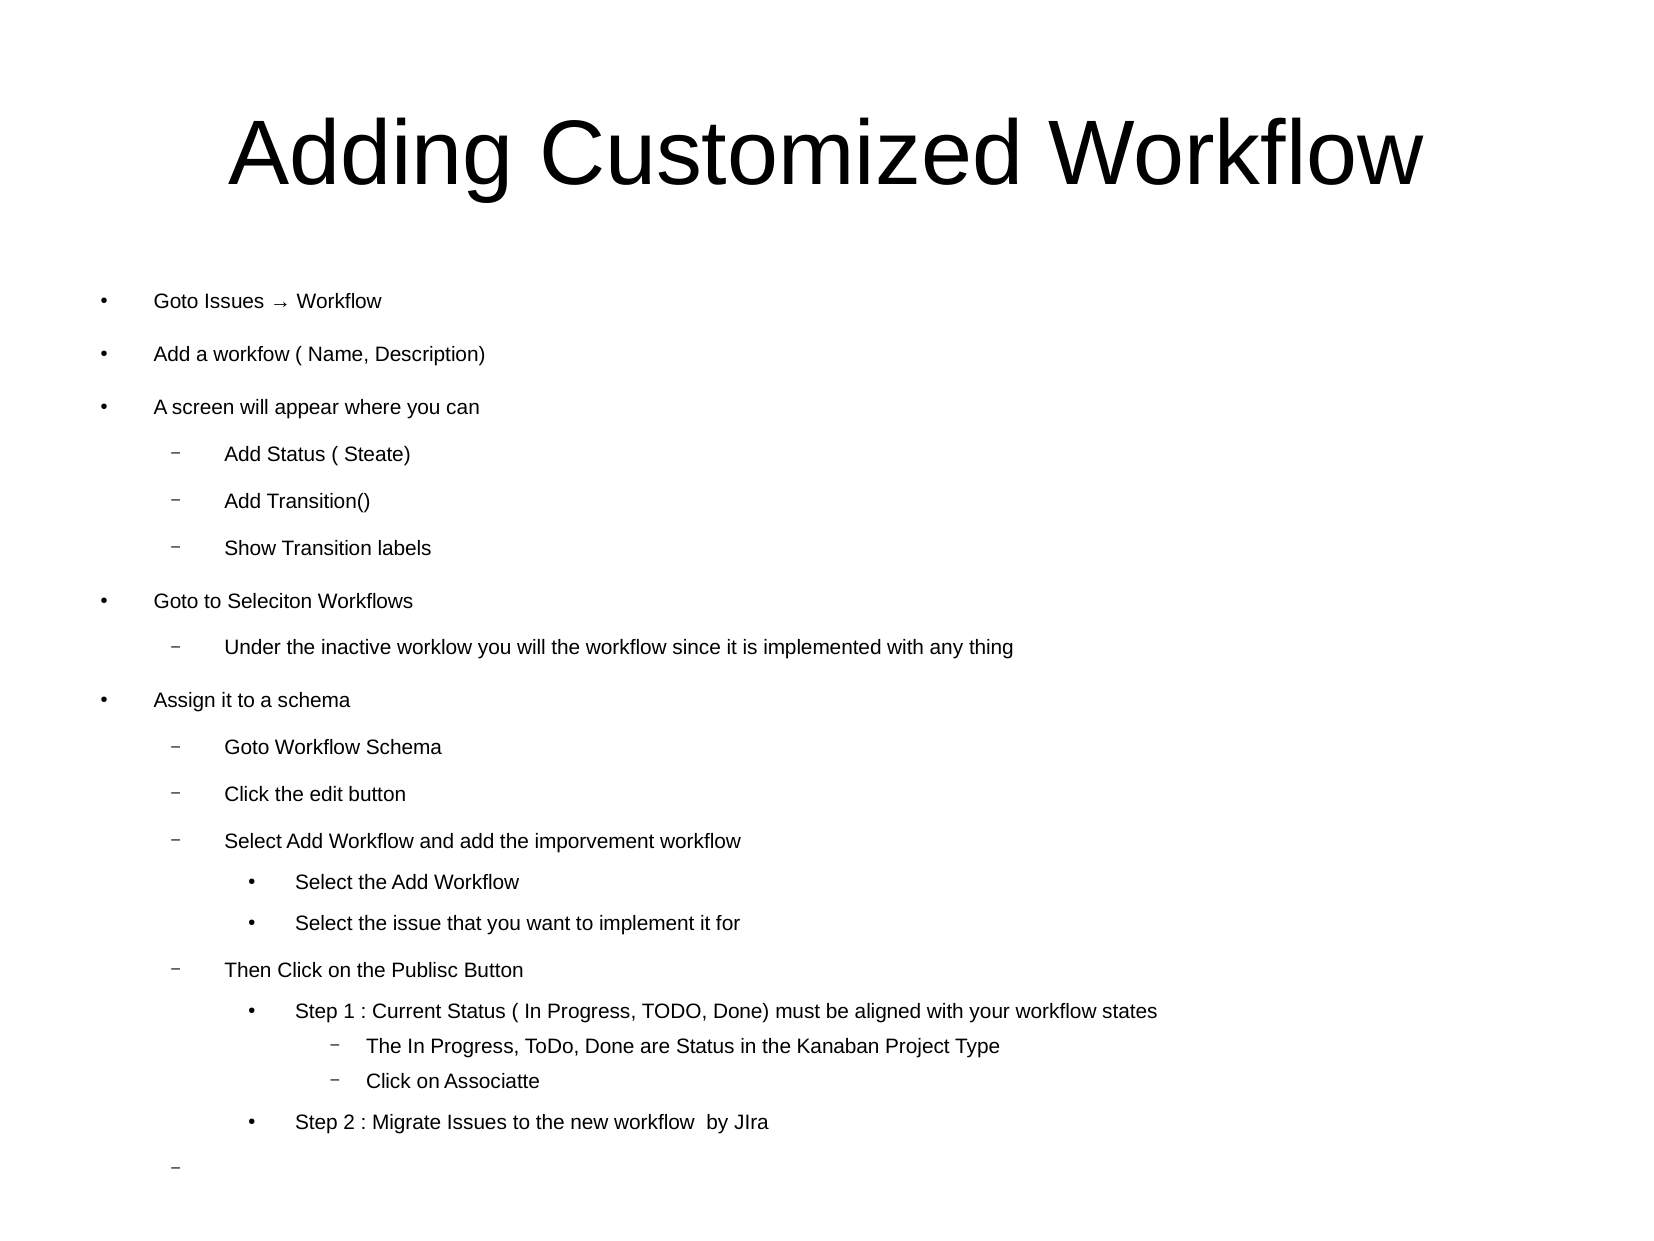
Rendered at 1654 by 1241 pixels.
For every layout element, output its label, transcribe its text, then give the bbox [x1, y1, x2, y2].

list Goto Issues → Workflow Add a workfow ( Name, Description) A screen will appear where you can Add Status ( Steate) Add Transition() Show Transition labels Goto to Seleciton Workflows Under the inactive worklow you will the workflow since it is implemented with any thing Assign it to a schema Goto Workflow Schema Click the edit button Select Add Workflow and add the imporvement workflow Select the Add Workflow Select the issue that you want to implement it for Then Click on the Publisc Button Step 1 : Current Status ( In Progress, TODO, Done) must be aligned with your workflow states The In Progress, ToDo, Done are Status in the Kanaban Project Type Click on Associatte Step 2 : Migrate Issues to the new workflow by JIra [82, 290, 1571, 1205]
title Adding Customized Workflow [82, 49, 1571, 257]
